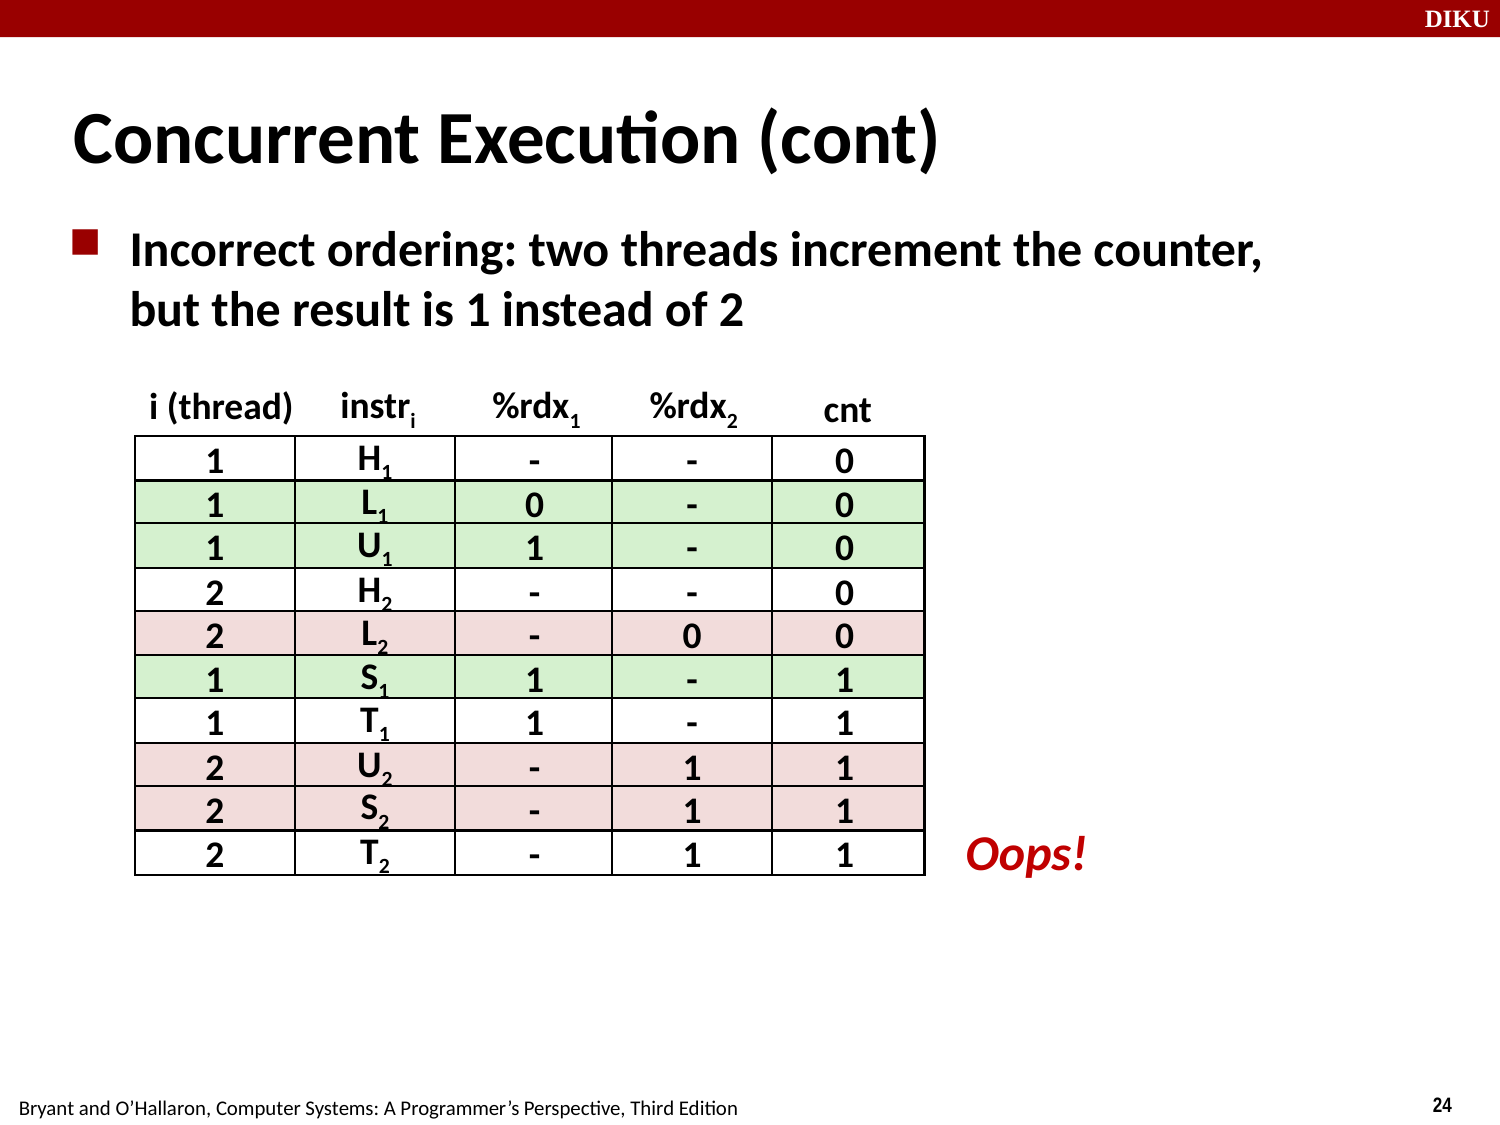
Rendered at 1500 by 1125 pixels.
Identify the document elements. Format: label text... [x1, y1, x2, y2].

text_box U2 [295, 742, 454, 785]
text_box 2 [135, 567, 295, 610]
text_box - [454, 435, 612, 480]
text_box Oops! [950, 812, 1103, 888]
text_box %rdx1 [477, 374, 596, 440]
text_box - [612, 435, 772, 480]
text_box 1 [454, 523, 612, 567]
text_box - [612, 567, 772, 610]
text_box 1 [772, 698, 925, 742]
text_box 1 [612, 830, 772, 875]
text_box - [612, 655, 772, 698]
text_box - [454, 785, 612, 830]
text_box 2 [135, 785, 295, 830]
text_box 1 [454, 655, 612, 698]
text_box cnt [808, 377, 887, 437]
text_box i (thread) [134, 374, 309, 435]
text_box H1 [295, 435, 454, 480]
text_box - [454, 610, 612, 655]
text_box 1 [135, 523, 295, 567]
text_box T2 [295, 830, 454, 875]
text_box - [454, 830, 612, 875]
text_box 1 [135, 698, 295, 742]
text_box 2 [135, 610, 295, 655]
text_box L2 [295, 610, 454, 655]
text_box 2 [135, 742, 295, 785]
text_box Incorrect ordering: two threads increment the counter, but the result is 1 instead of 2 [58, 209, 1354, 350]
text_box 0 [612, 610, 772, 655]
text_box T1 [295, 698, 454, 742]
text_box - [612, 480, 772, 523]
text_box - [454, 567, 612, 610]
text_box 0 [772, 480, 925, 523]
text_box 0 [772, 567, 925, 610]
text_box 1 [772, 830, 925, 875]
text_box Concurrent Execution (cont) [58, 71, 1304, 197]
text_box 0 [454, 480, 612, 523]
text_box - [612, 523, 772, 567]
text_box %rdx2 [634, 374, 753, 440]
text_box 0 [772, 435, 925, 480]
text_box 0 [772, 610, 925, 655]
text_box 1 [135, 655, 295, 698]
text_box S2 [295, 785, 454, 830]
text_box 1 [772, 742, 925, 785]
text_box 1 [612, 742, 772, 785]
text_box U1 [295, 523, 454, 567]
text_box 1 [135, 435, 295, 480]
text_box - [454, 742, 612, 785]
text_box 1 [135, 480, 295, 523]
text_box L1 [295, 480, 454, 523]
text_box 1 [772, 785, 925, 830]
text_box instri [325, 374, 431, 440]
text_box - [612, 698, 772, 742]
text_box S1 [295, 655, 454, 698]
text_box 1 [454, 698, 612, 742]
text_box 1 [612, 785, 772, 830]
text_box 1 [772, 655, 925, 698]
text_box 0 [772, 523, 925, 567]
text_box 2 [135, 830, 295, 875]
text_box H2 [295, 567, 454, 610]
